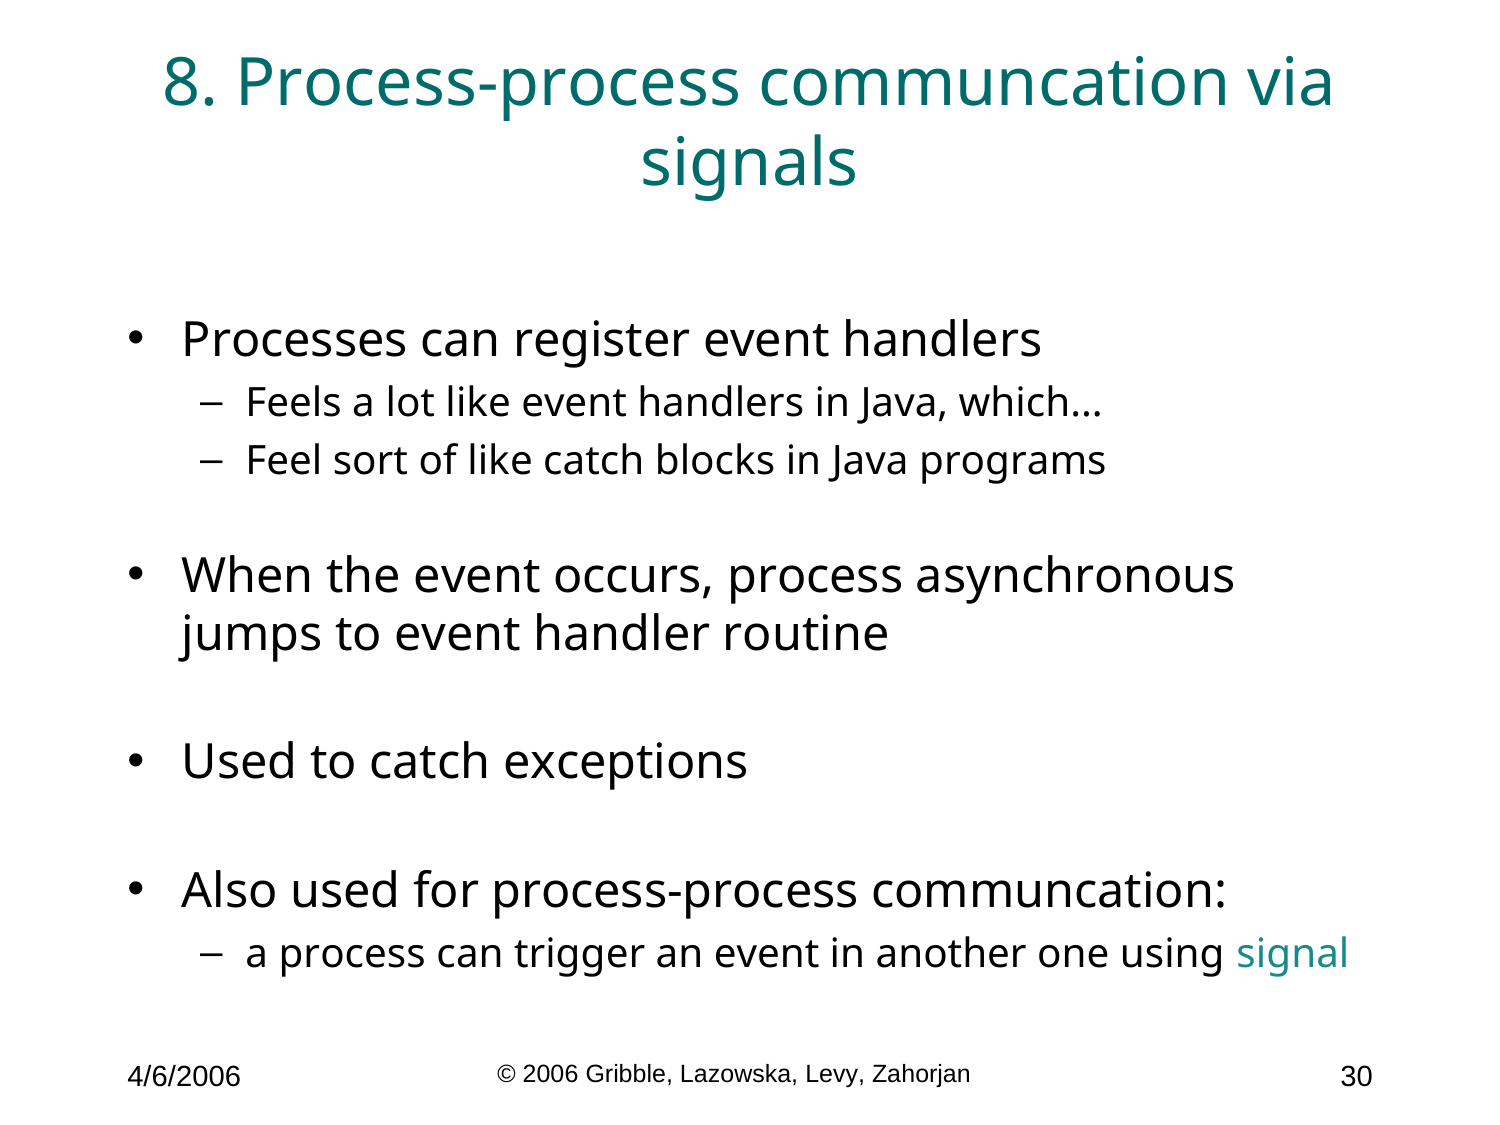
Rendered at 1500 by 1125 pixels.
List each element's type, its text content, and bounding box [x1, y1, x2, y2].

list Processes can register event handlers Feels a lot like event handlers in Java, which... Feel sort of like catch blocks in Java programs When the event occurs, process asynchronous jumps to event handler routine Used to catch exceptions Also used for process-process communcation: a process can trigger an event in another one using signal [112, 299, 1388, 1025]
title 8. Process-process communcation via signals [112, 31, 1388, 207]
